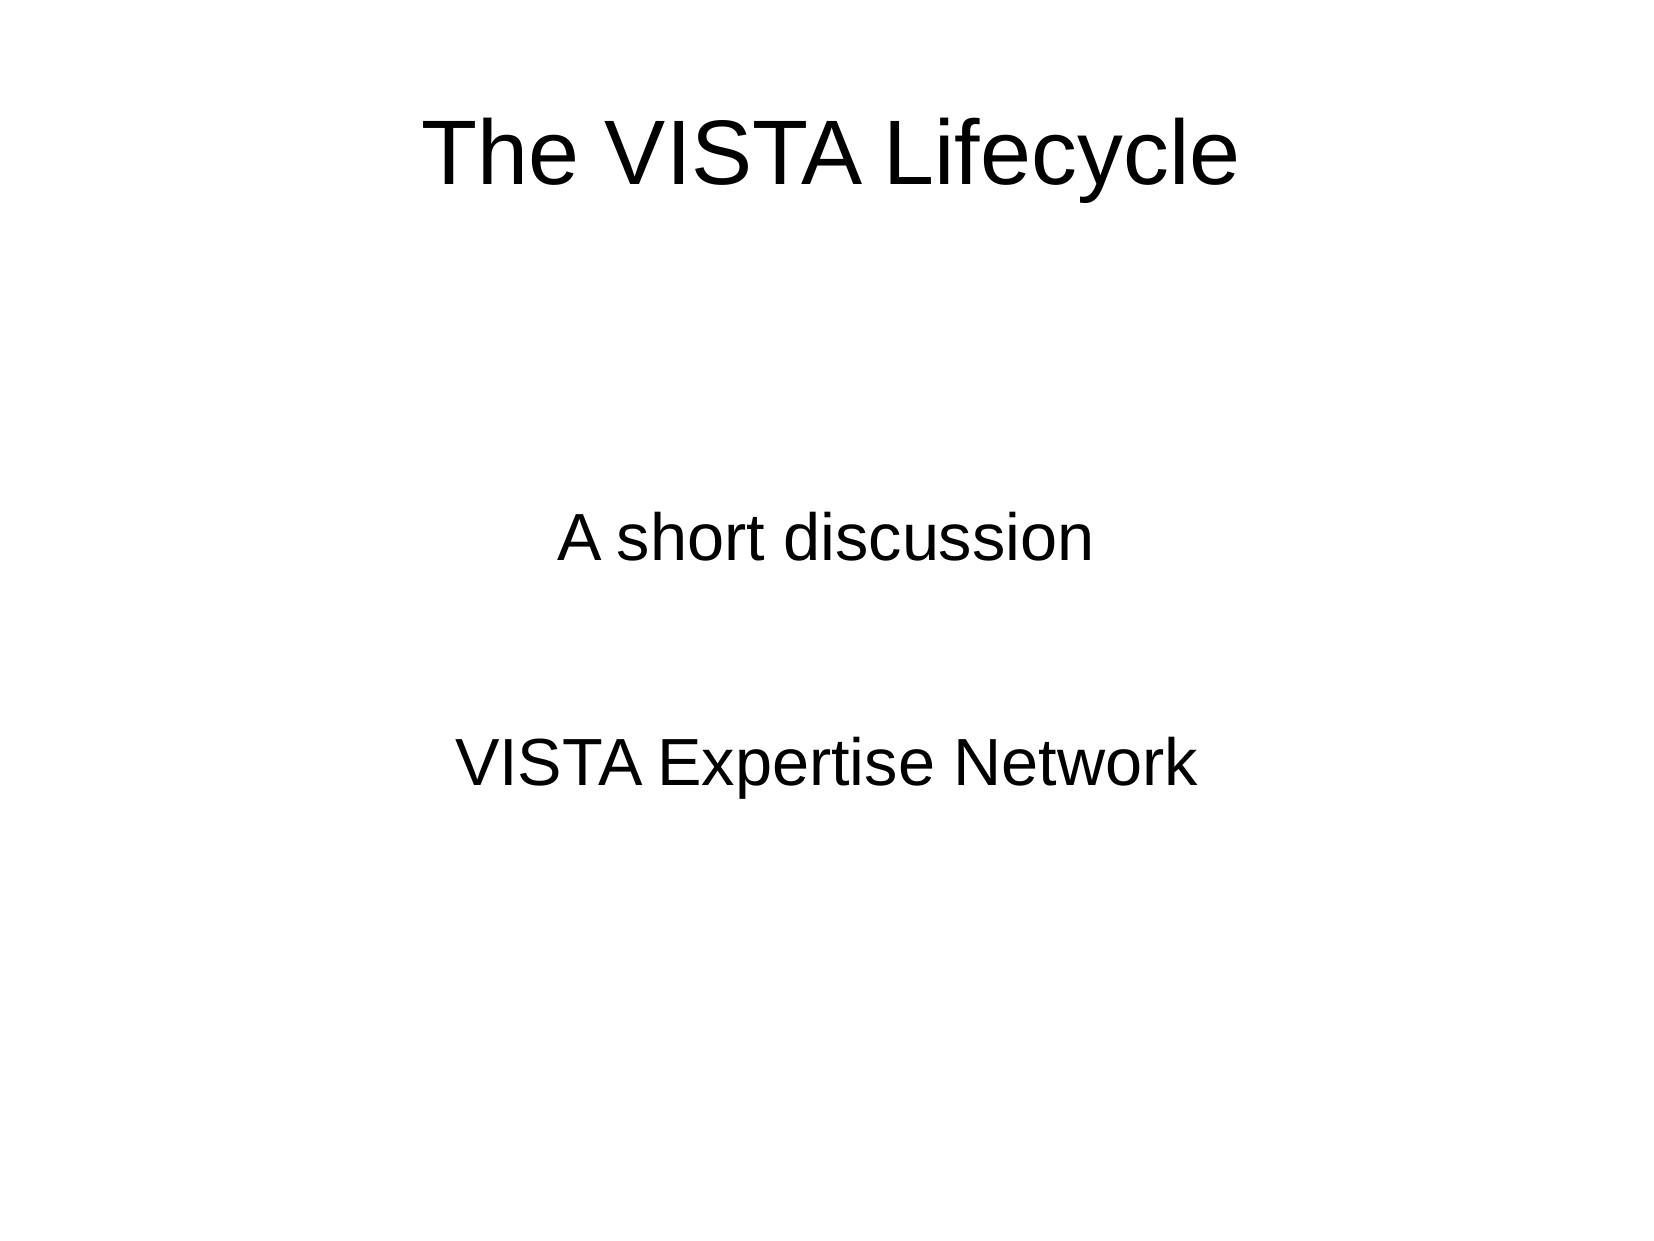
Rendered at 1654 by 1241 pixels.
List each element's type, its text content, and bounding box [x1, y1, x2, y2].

title The VISTA Lifecycle [82, 49, 1571, 257]
subtitle A short discussion VISTA Expertise Network [82, 290, 1571, 1010]
